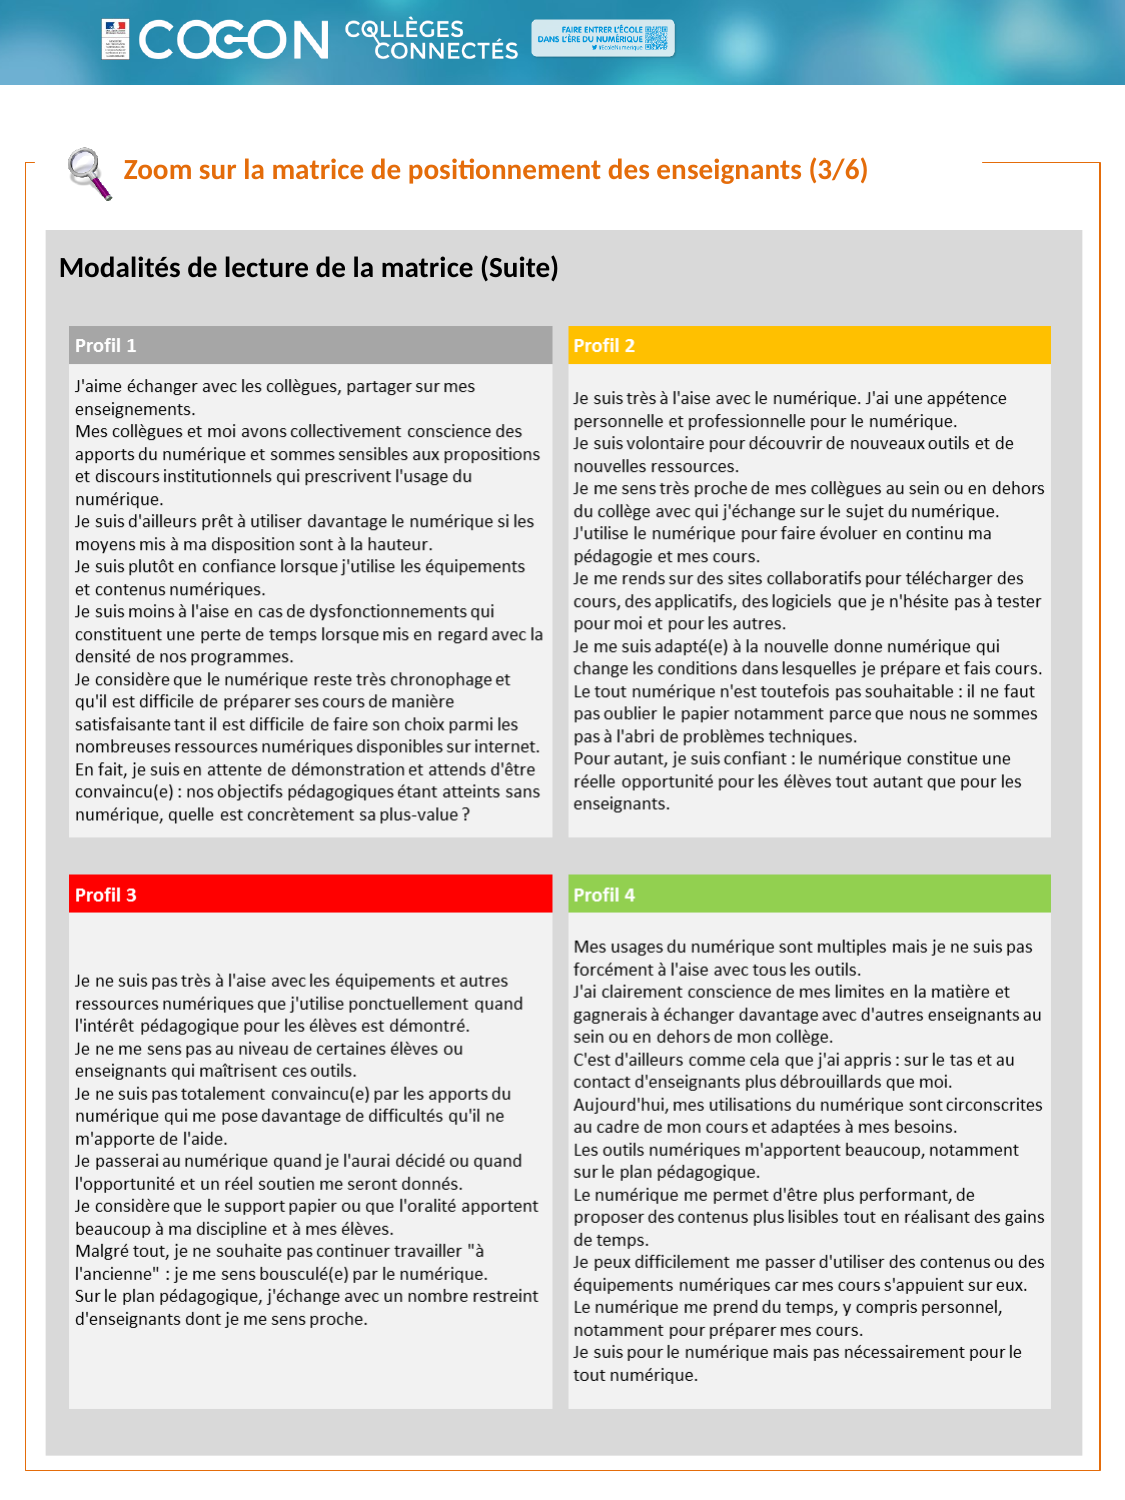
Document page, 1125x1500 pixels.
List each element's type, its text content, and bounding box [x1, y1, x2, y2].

picture [66, 147, 120, 202]
picture [0, 0, 1125, 85]
picture [53, 289, 1067, 1448]
text_box [25, 162, 1101, 1471]
text_box Zoom sur la matrice de positionnement des enseignants (3/6) [34, 127, 983, 210]
text_box Modalités de lecture de la matrice (Suite) [43, 237, 1083, 1235]
